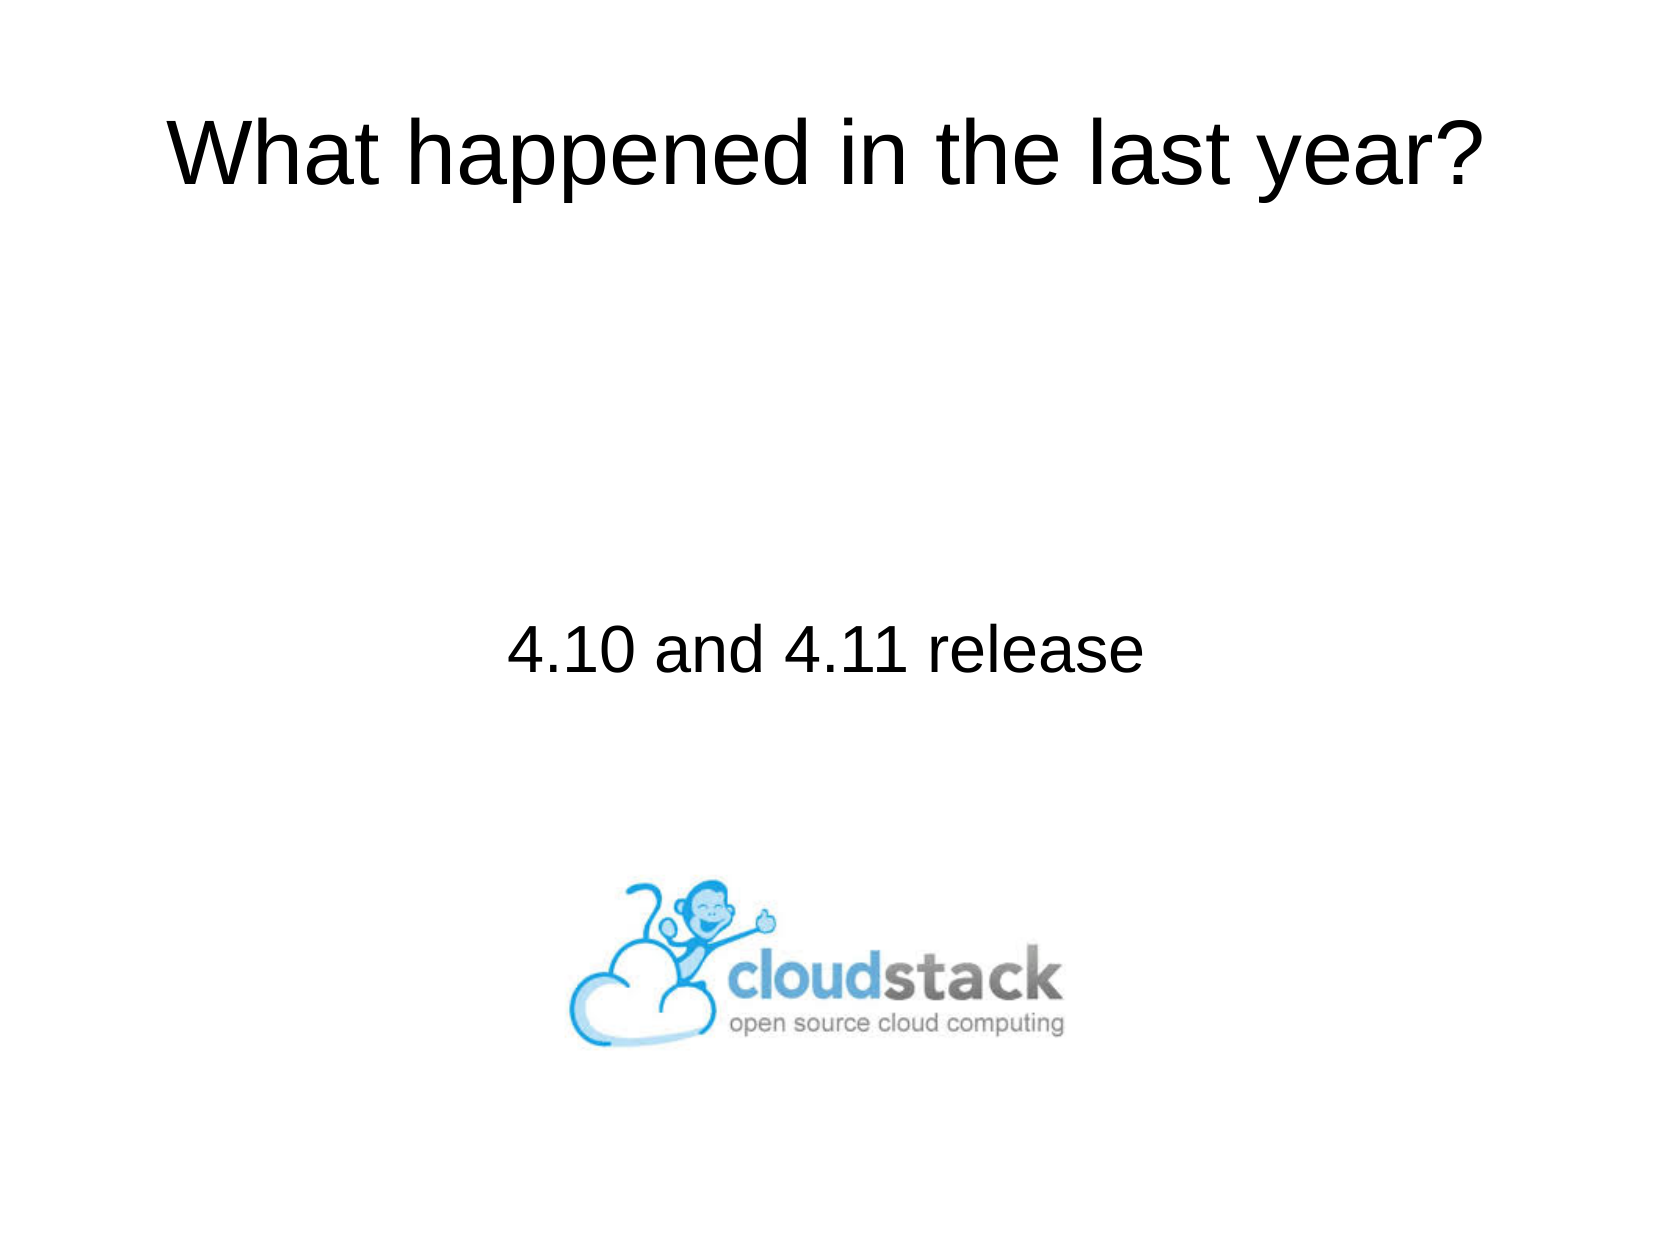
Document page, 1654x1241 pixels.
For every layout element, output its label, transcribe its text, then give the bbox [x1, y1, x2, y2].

picture [540, 850, 1099, 1071]
title What happened in the last year? [82, 49, 1571, 257]
subtitle 4.10 and 4.11 release [82, 290, 1571, 1010]
